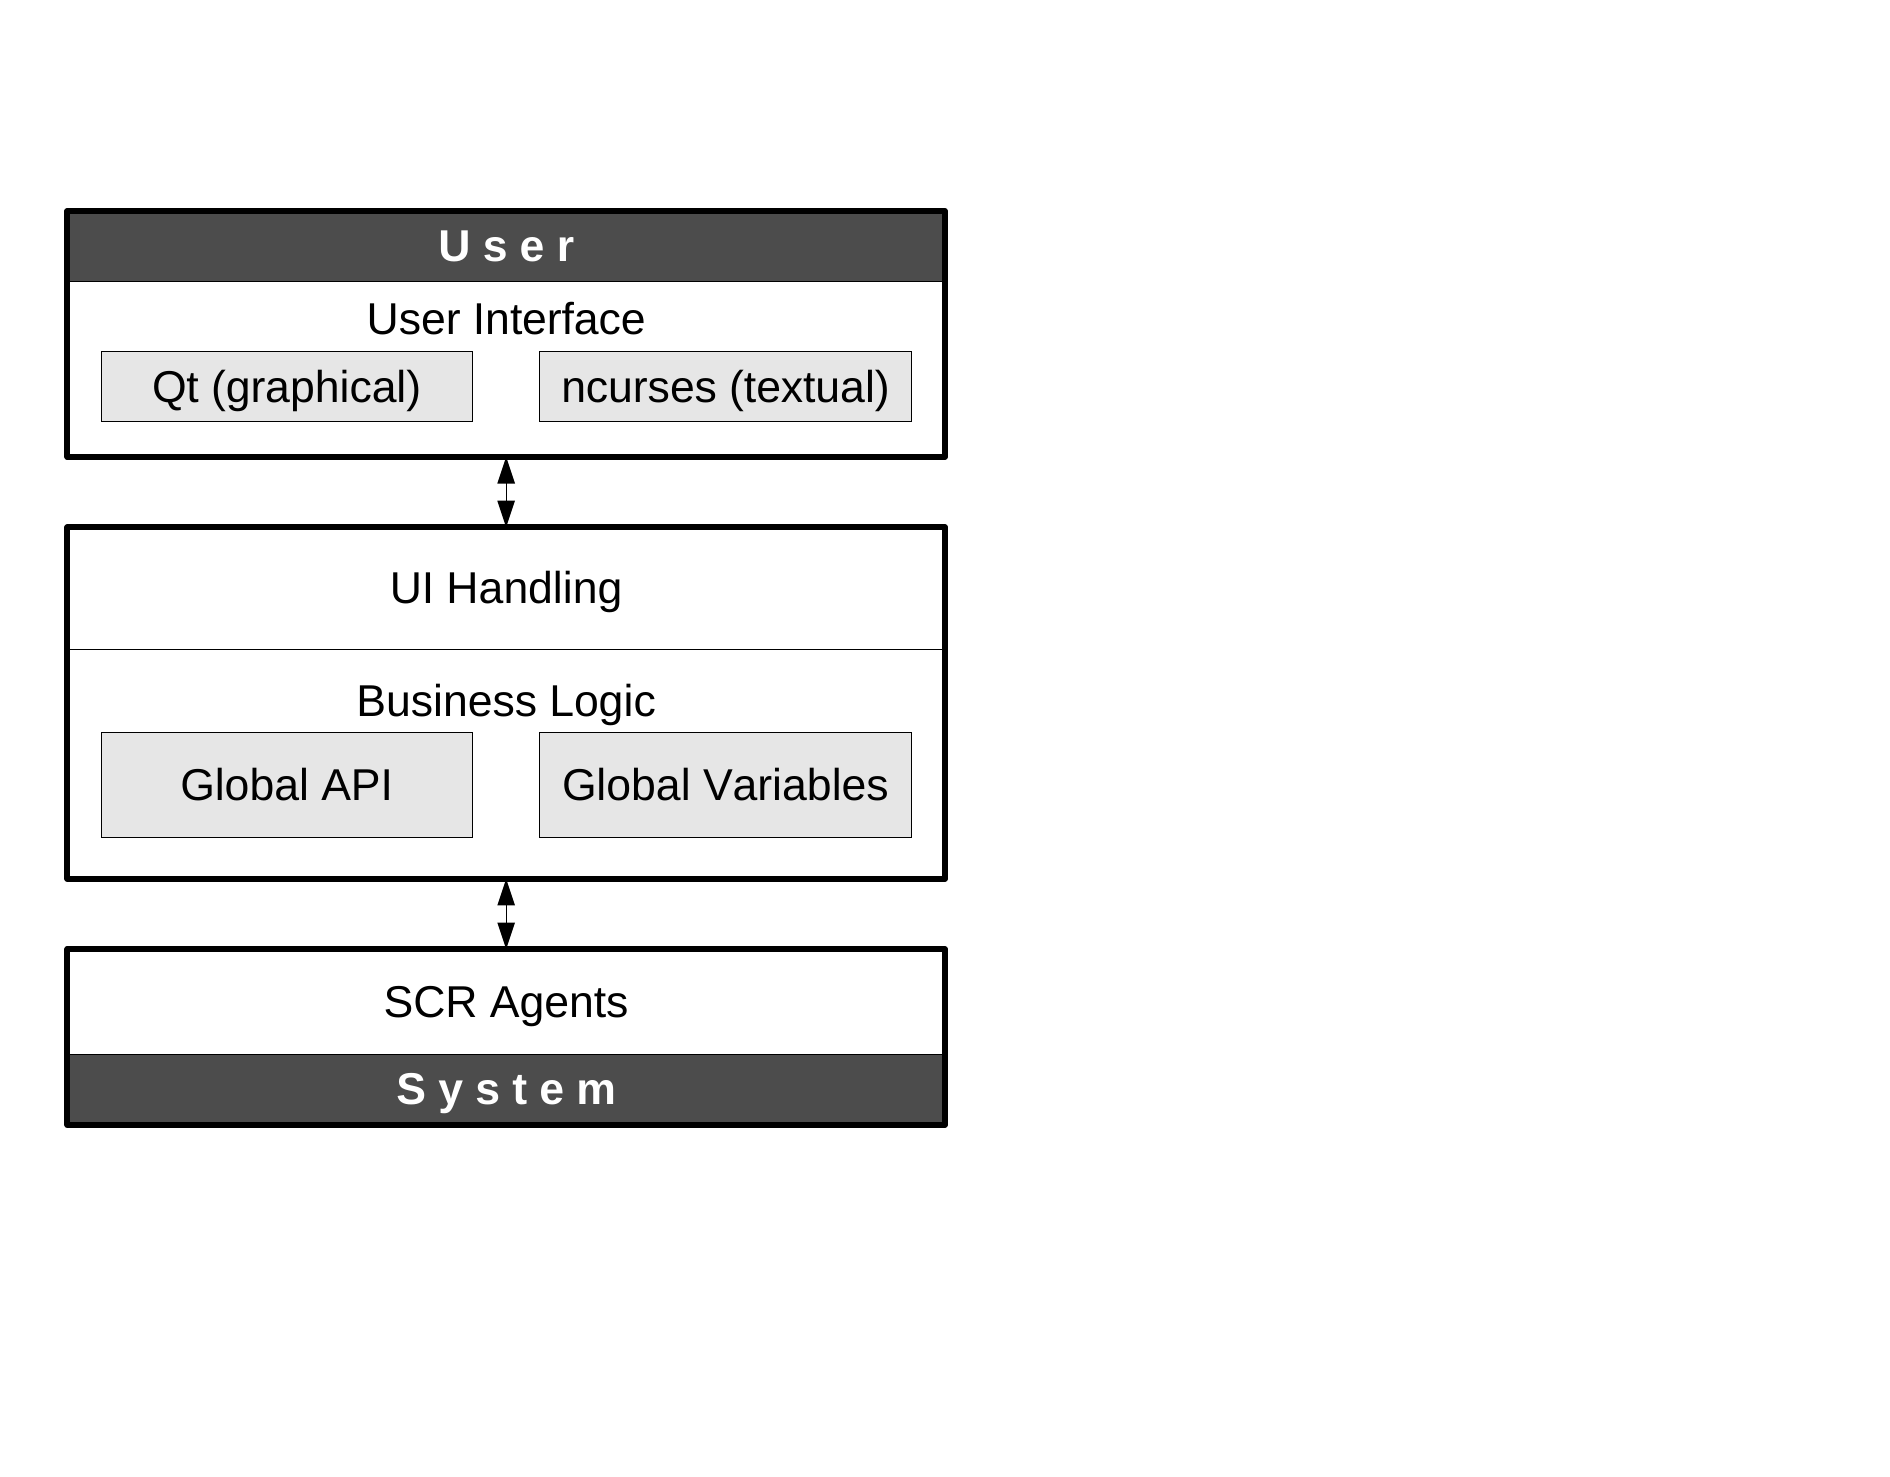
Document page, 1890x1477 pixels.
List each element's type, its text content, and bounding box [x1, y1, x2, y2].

text_box U s e r [70, 214, 942, 281]
text_box UI Handling [70, 530, 942, 649]
text_box User Interface [70, 281, 942, 454]
text_box Business Logic [70, 649, 942, 876]
text_box Qt (graphical) [101, 351, 473, 422]
text_box Global Variables [539, 732, 912, 838]
text_box SCR Agents [70, 952, 942, 1054]
text_box Global API [101, 732, 473, 838]
text_box S y s t e m [70, 1054, 942, 1122]
text_box ncurses (textual) [539, 351, 912, 422]
